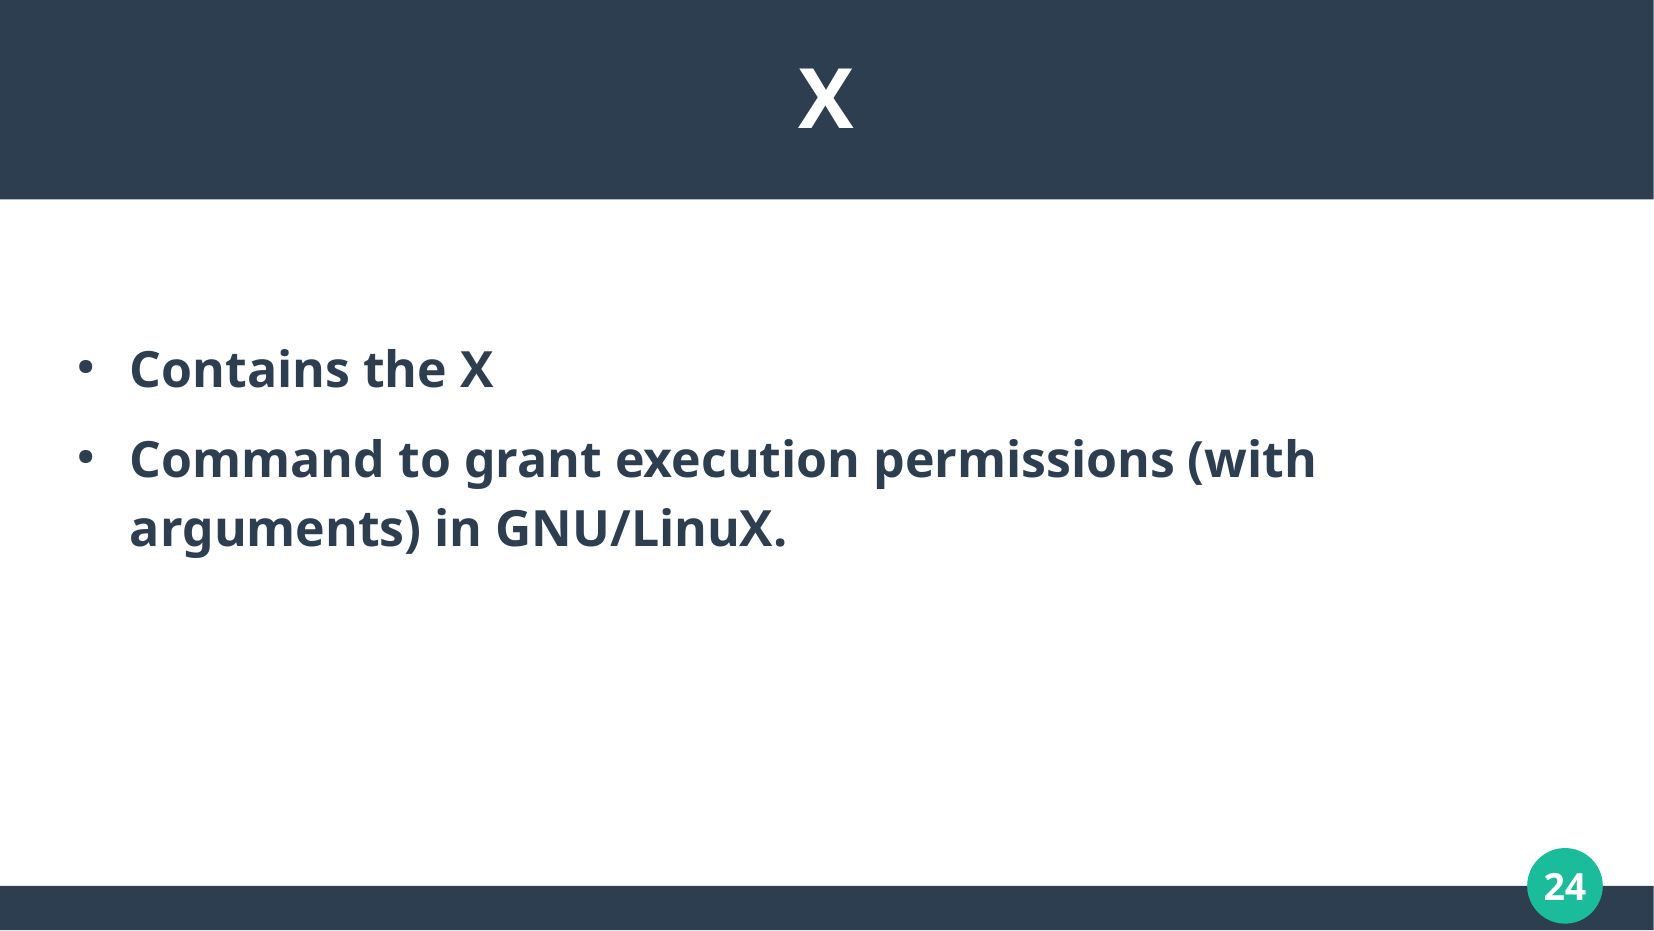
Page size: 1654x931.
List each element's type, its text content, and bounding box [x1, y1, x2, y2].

list Contains the X Command to grant execution permissions (with arguments) in GNU/LinuX. [59, 243, 1595, 864]
title X [59, 37, 1595, 156]
